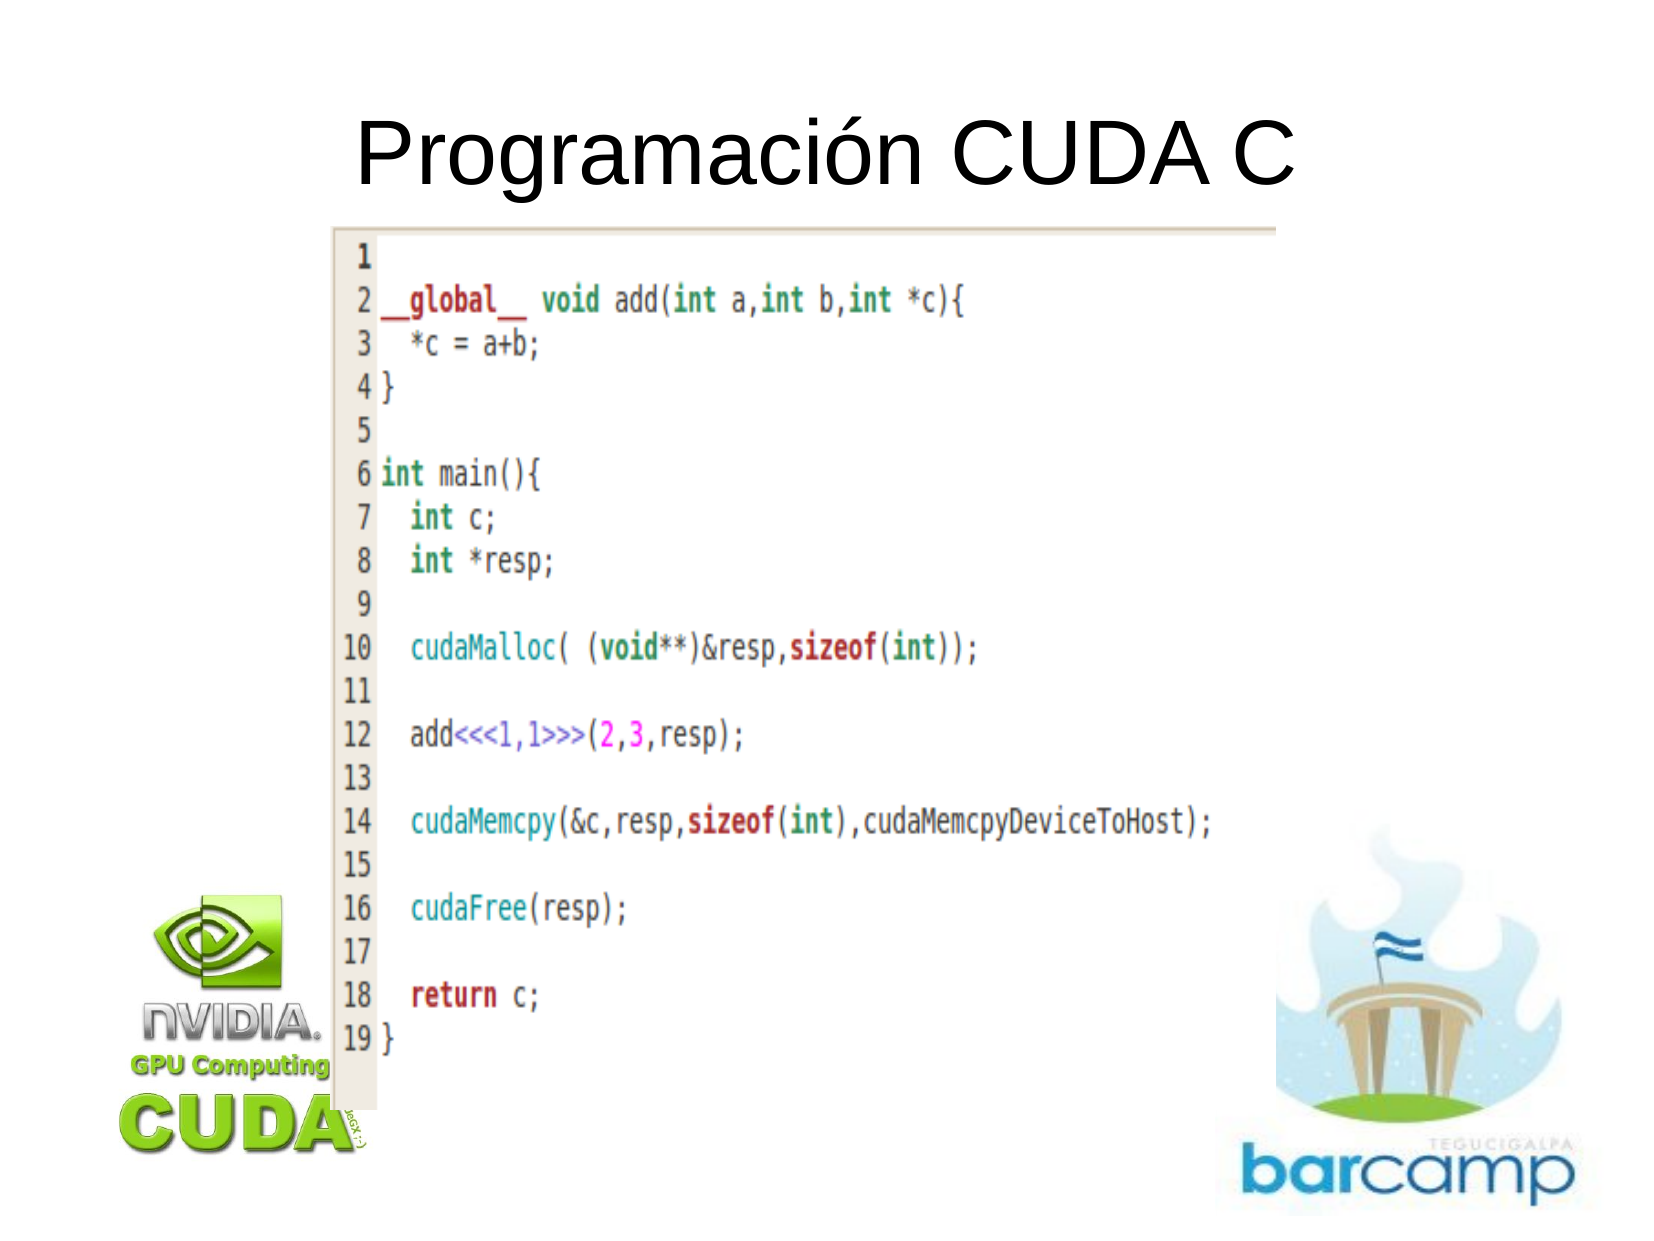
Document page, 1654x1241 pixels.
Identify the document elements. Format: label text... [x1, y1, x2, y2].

title Programación CUDA C [82, 49, 1571, 257]
picture [82, 226, 1606, 1216]
